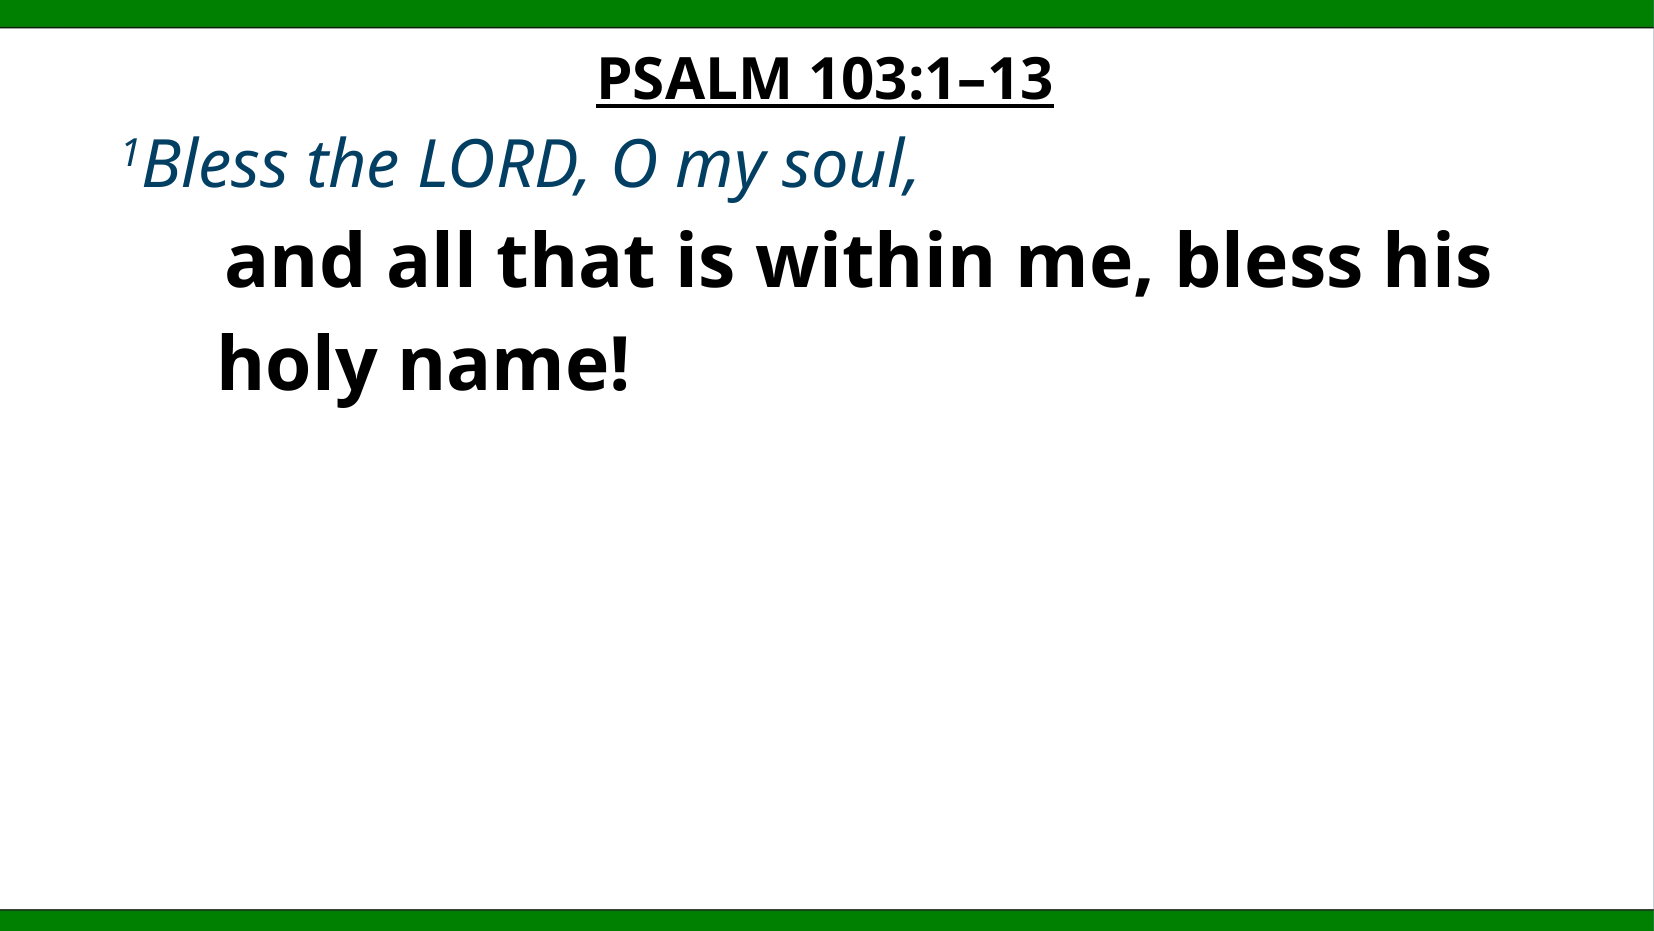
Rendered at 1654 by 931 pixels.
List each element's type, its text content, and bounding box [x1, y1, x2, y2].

text_box PSALM 103:1–13 1Bless the LORD, O my soul, and all that is within me, bless his holy name! [105, 30, 1546, 411]
picture [0, 0, 1654, 931]
